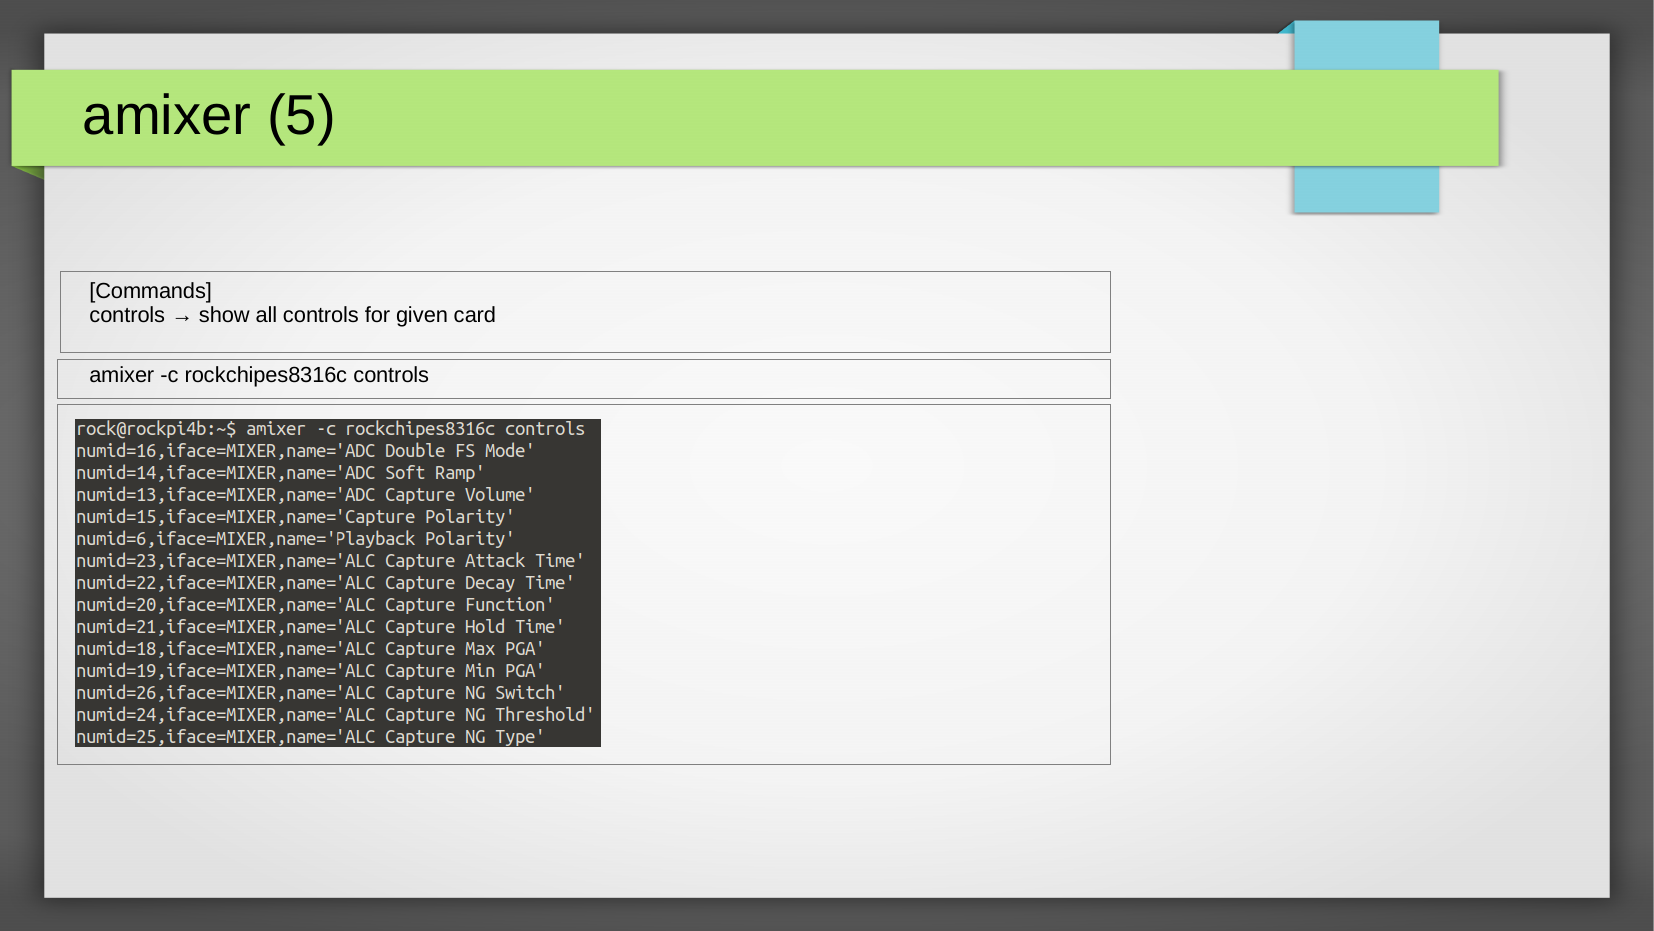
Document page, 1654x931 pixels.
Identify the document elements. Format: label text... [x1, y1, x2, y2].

picture [0, 0, 1654, 931]
text_box [Commands] controls → show all controls for given card [74, 272, 1110, 346]
title amixer (5) [82, 70, 1264, 160]
text_box amixer -c rockchipes8316c controls [74, 360, 781, 398]
text_box amixer -c rockchipes8316c controls [74, 355, 781, 359]
